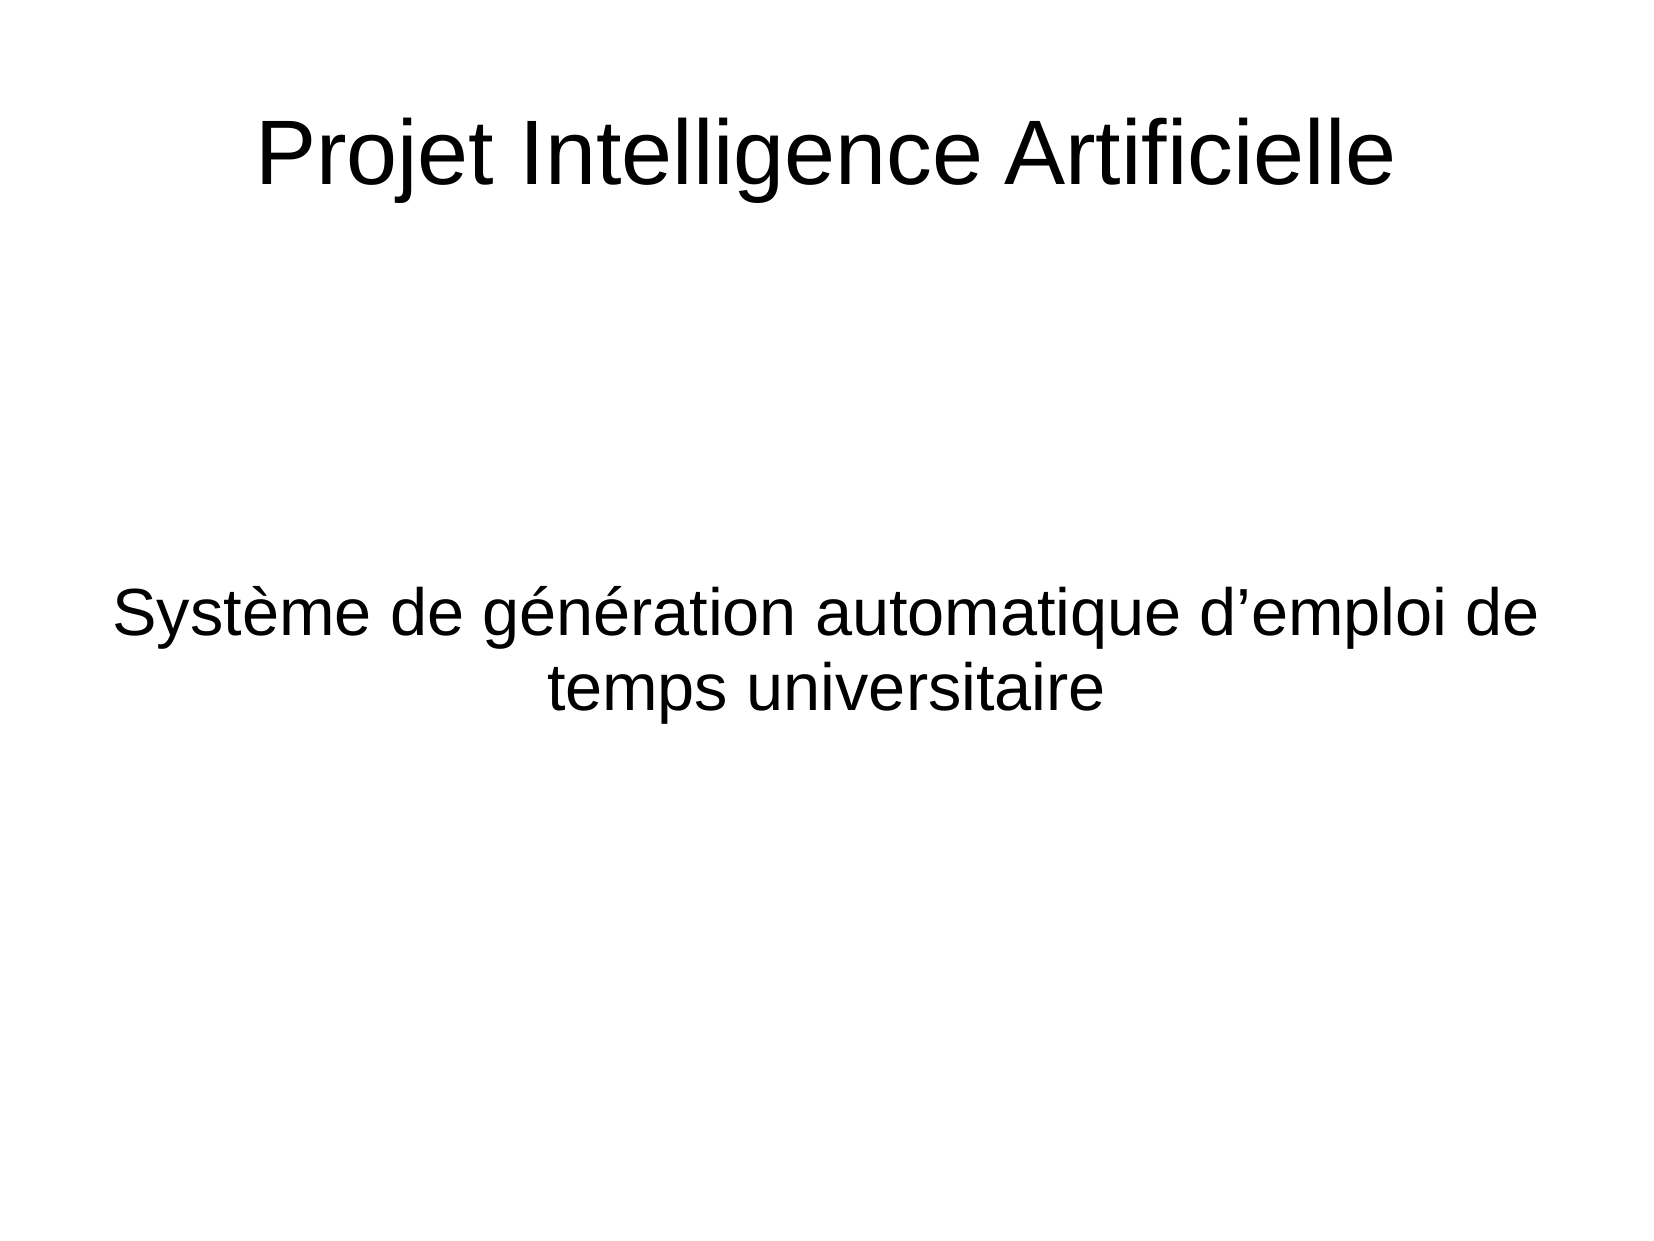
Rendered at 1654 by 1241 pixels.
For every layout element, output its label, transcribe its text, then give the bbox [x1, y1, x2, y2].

title Projet Intelligence Artificielle [82, 49, 1571, 257]
subtitle Système de génération automatique d’emploi de temps universitaire [82, 290, 1571, 1010]
